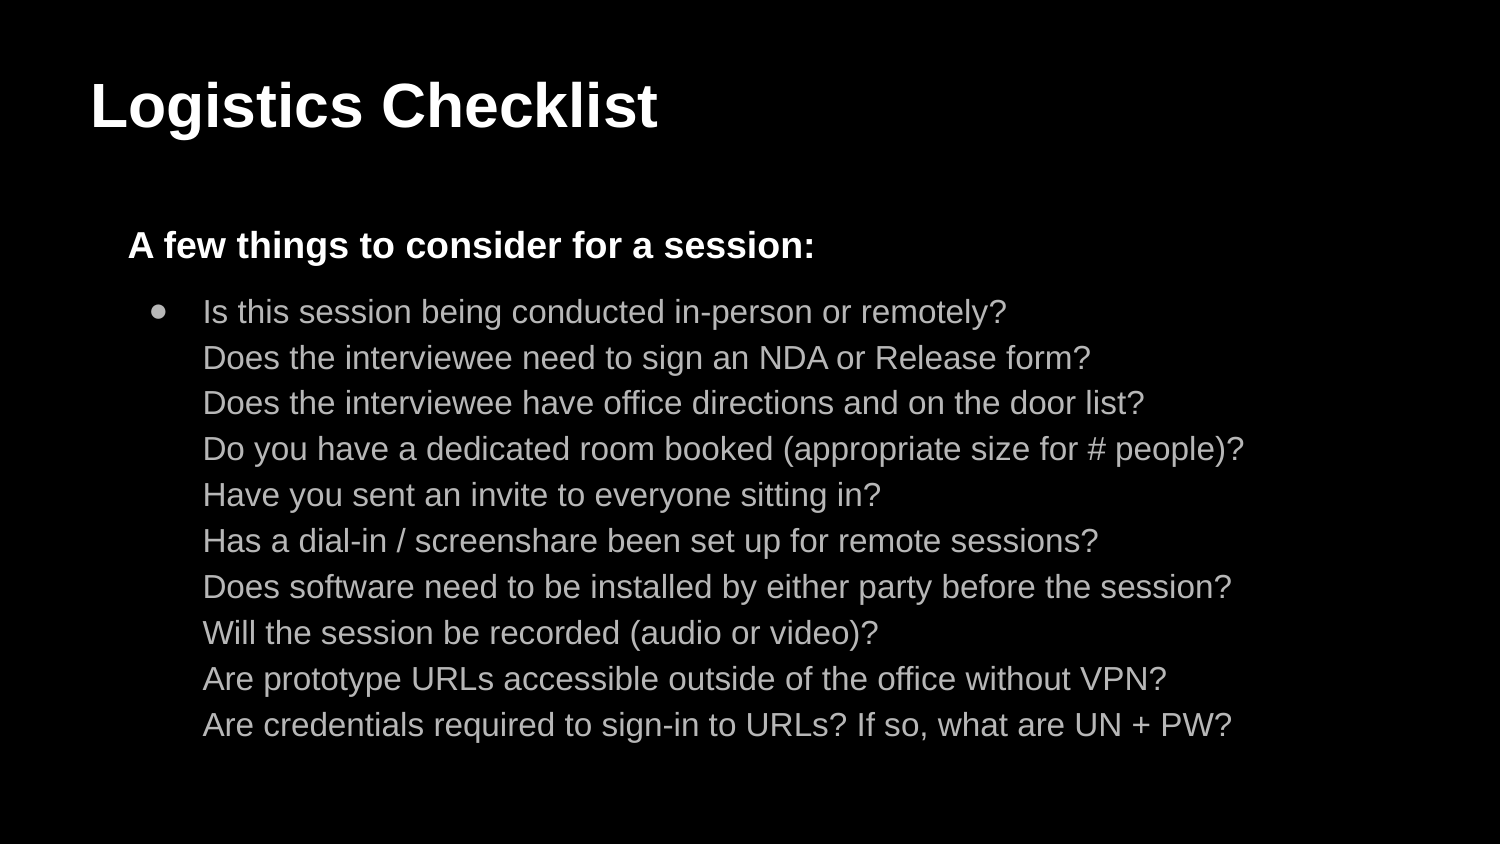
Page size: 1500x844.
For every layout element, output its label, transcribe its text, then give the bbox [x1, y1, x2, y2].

title Is this session being conducted in-person or remotely? Does the interviewee need to sign an NDA or Release form? Does the interviewee have office directions and on the door list? Do you have a dedicated room booked (appropriate size for # people)? Have you sent an invite to everyone sitting in? Has a dial-in / screenshare been set up for remote sessions? Does software need to be installed by either party before the session? Will the session be recorded (audio or video)? Are prototype URLs accessible outside of the office without VPN? Are credentials required to sign-in to URLs? If so, what are UN + PW? [112, 268, 1446, 757]
title Logistics Checklist [75, 34, 1446, 155]
title A few things to consider for a session: [112, 205, 1388, 278]
